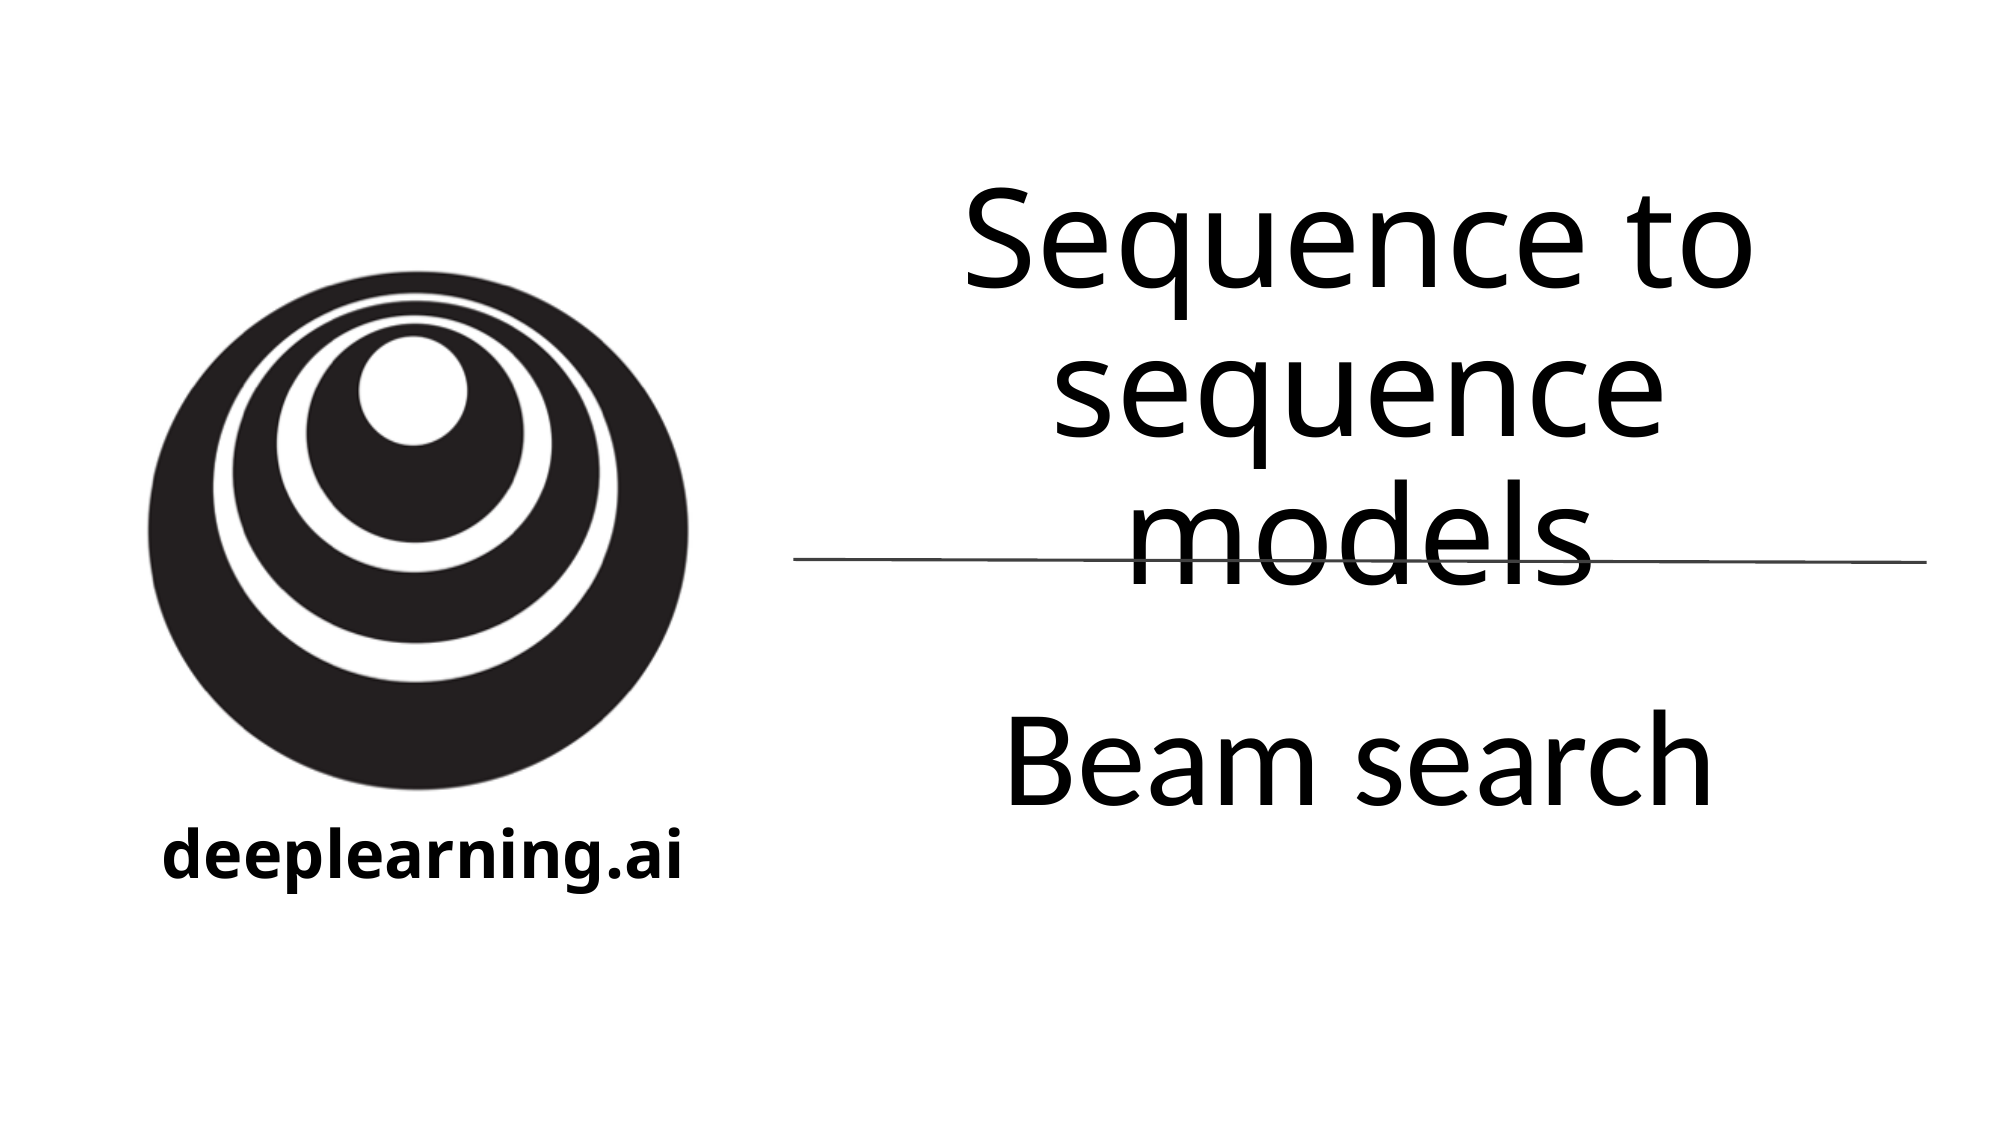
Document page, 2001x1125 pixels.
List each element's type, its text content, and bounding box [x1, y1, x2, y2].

text_box Beam search [799, 660, 1921, 843]
text_box [179, 194, 669, 702]
text_box deeplearning.ai [56, 768, 790, 901]
title Sequence to sequence models [848, 161, 1872, 462]
picture [108, 234, 739, 768]
